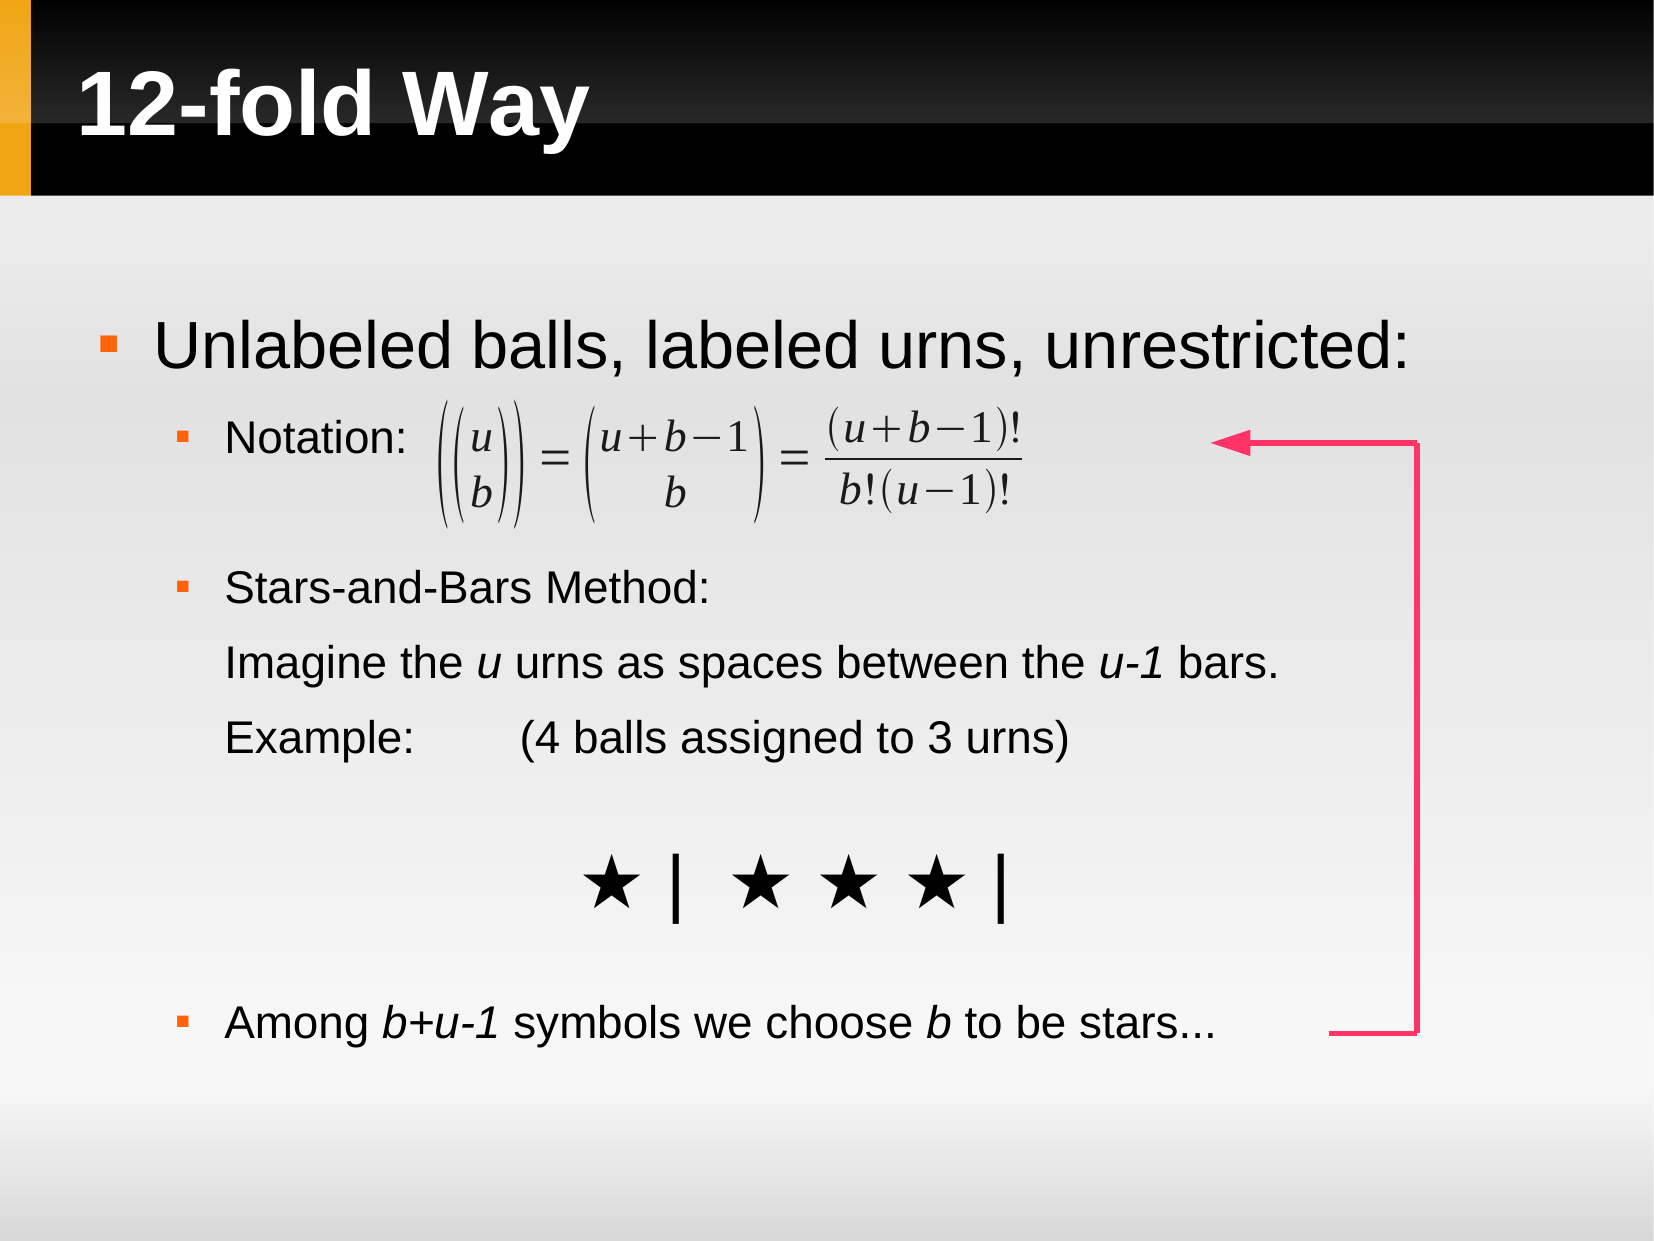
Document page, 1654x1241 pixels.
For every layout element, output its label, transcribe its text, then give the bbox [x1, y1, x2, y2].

picture [0, 0, 1654, 1241]
title 12-fold Way [76, 7, 1565, 200]
chart [429, 397, 1031, 532]
list Unlabeled balls, labeled urns, unrestricted: Notation: Stars-and-Bars Method: Imagine the u urns as spaces between the u-1 bars. Example: (4 balls assigned to 3 urns) ★ | ★ ★ ★ | Among b+u-1 symbols we choose b to be stars... [82, 307, 1571, 1241]
